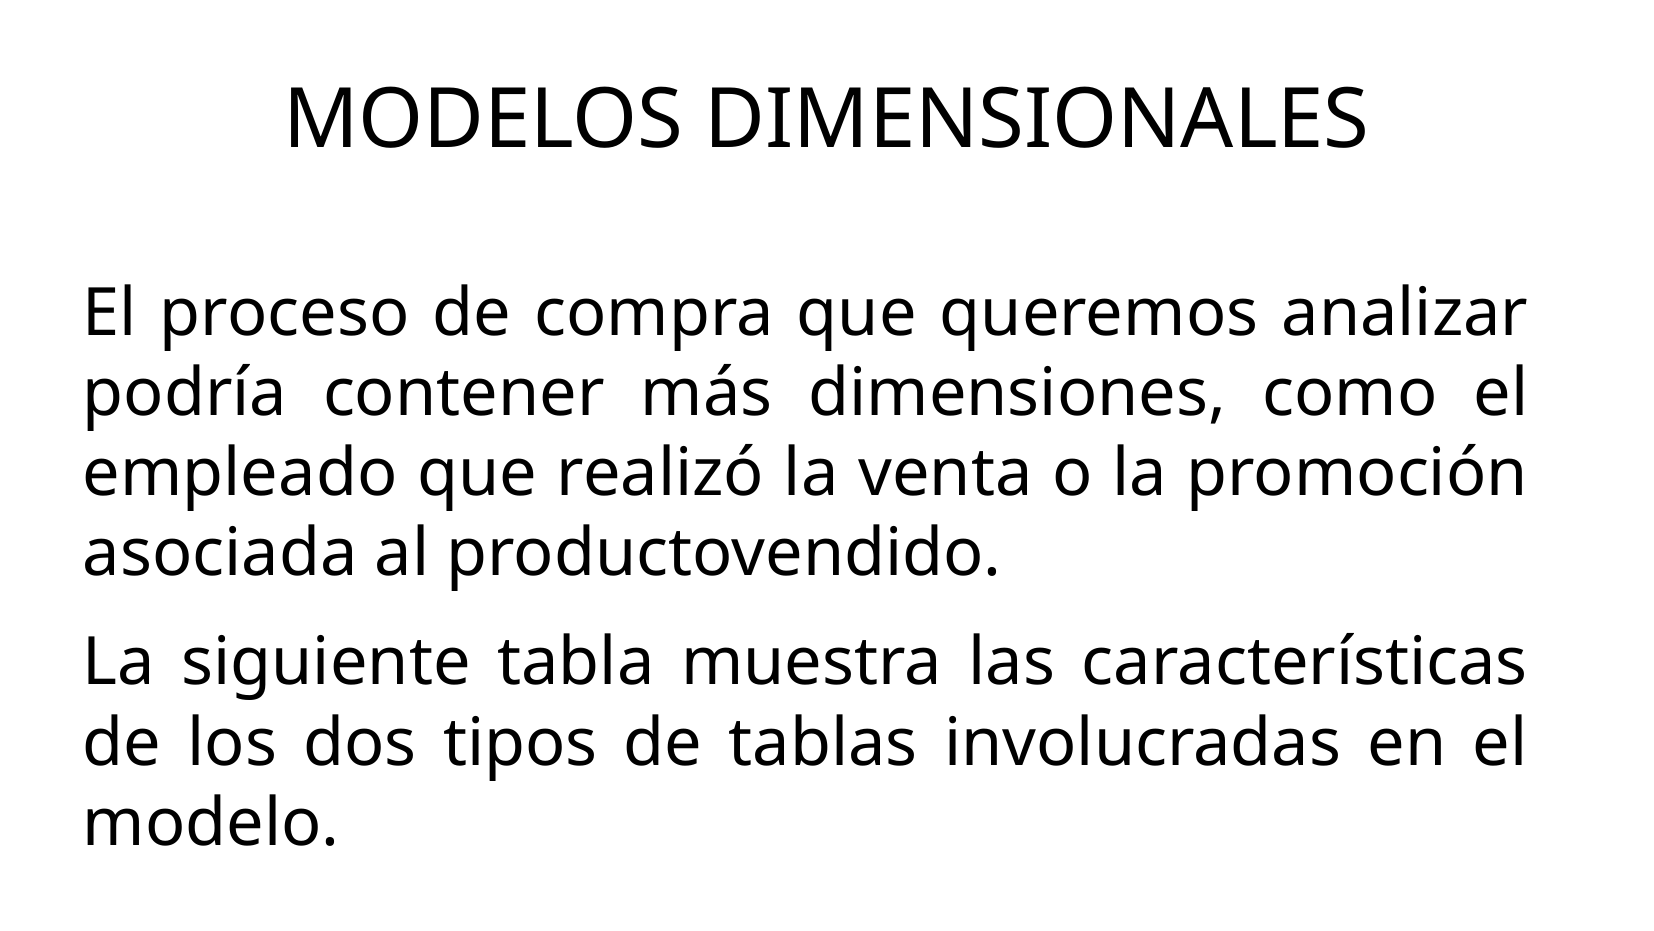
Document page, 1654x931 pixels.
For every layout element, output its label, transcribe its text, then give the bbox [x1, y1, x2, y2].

title MODELOS DIMENSIONALES [82, 37, 1571, 193]
list El proceso de compra que queremos analizar podría contener más dimensiones, como el empleado que realizó la venta o la promoción asociada al productovendido. La siguiente tabla muestra las características de los dos tipos de tablas involucradas en el modelo. [82, 199, 1571, 928]
